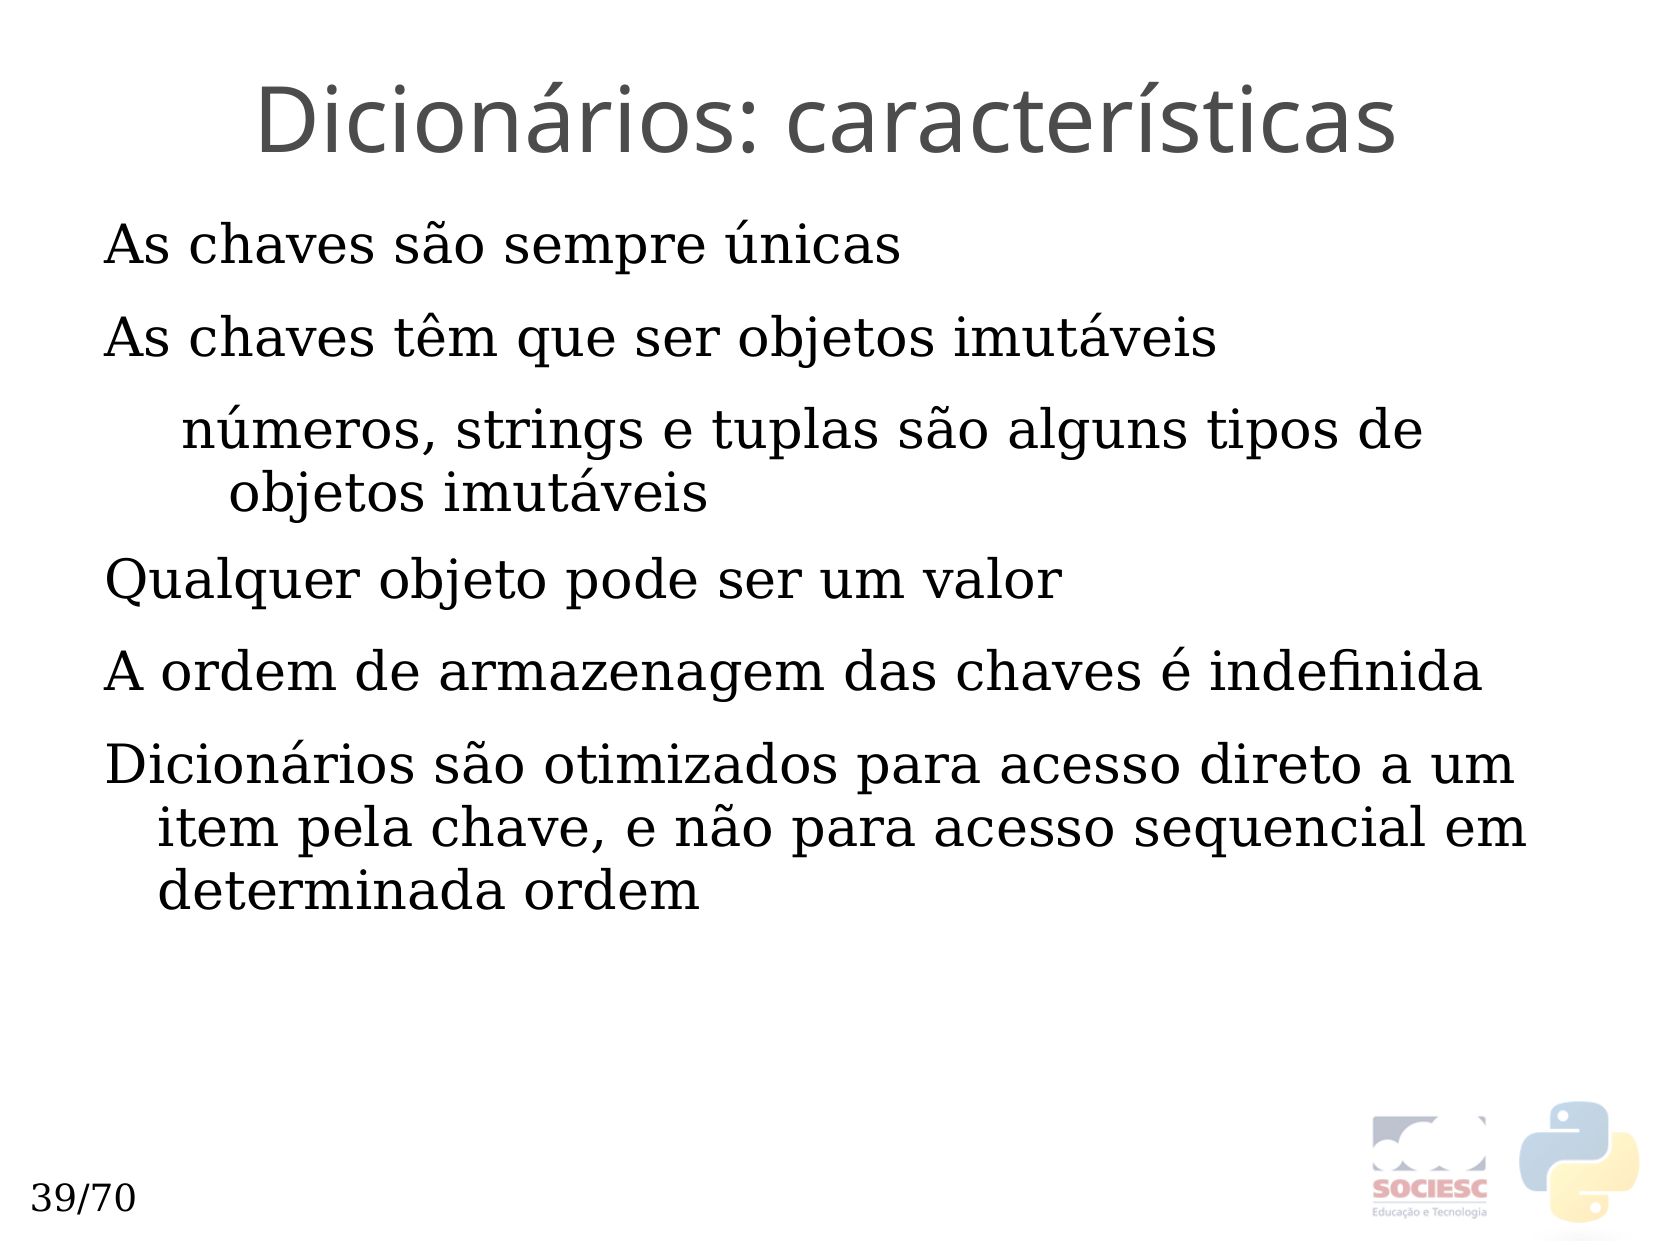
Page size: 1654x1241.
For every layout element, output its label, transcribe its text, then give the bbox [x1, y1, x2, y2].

title Dicionários: características [82, 13, 1571, 222]
picture [1340, 1084, 1654, 1241]
list As chaves são sempre únicas As chaves têm que ser objetos imutáveis números, strings e tuplas são alguns tipos de objetos imutáveis Qualquer objeto pode ser um valor A ordem de armazenagem das chaves é indefinida Dicionários são otimizados para acesso direto a um item pela chave, e não para acesso sequencial em determinada ordem [86, 213, 1613, 1076]
